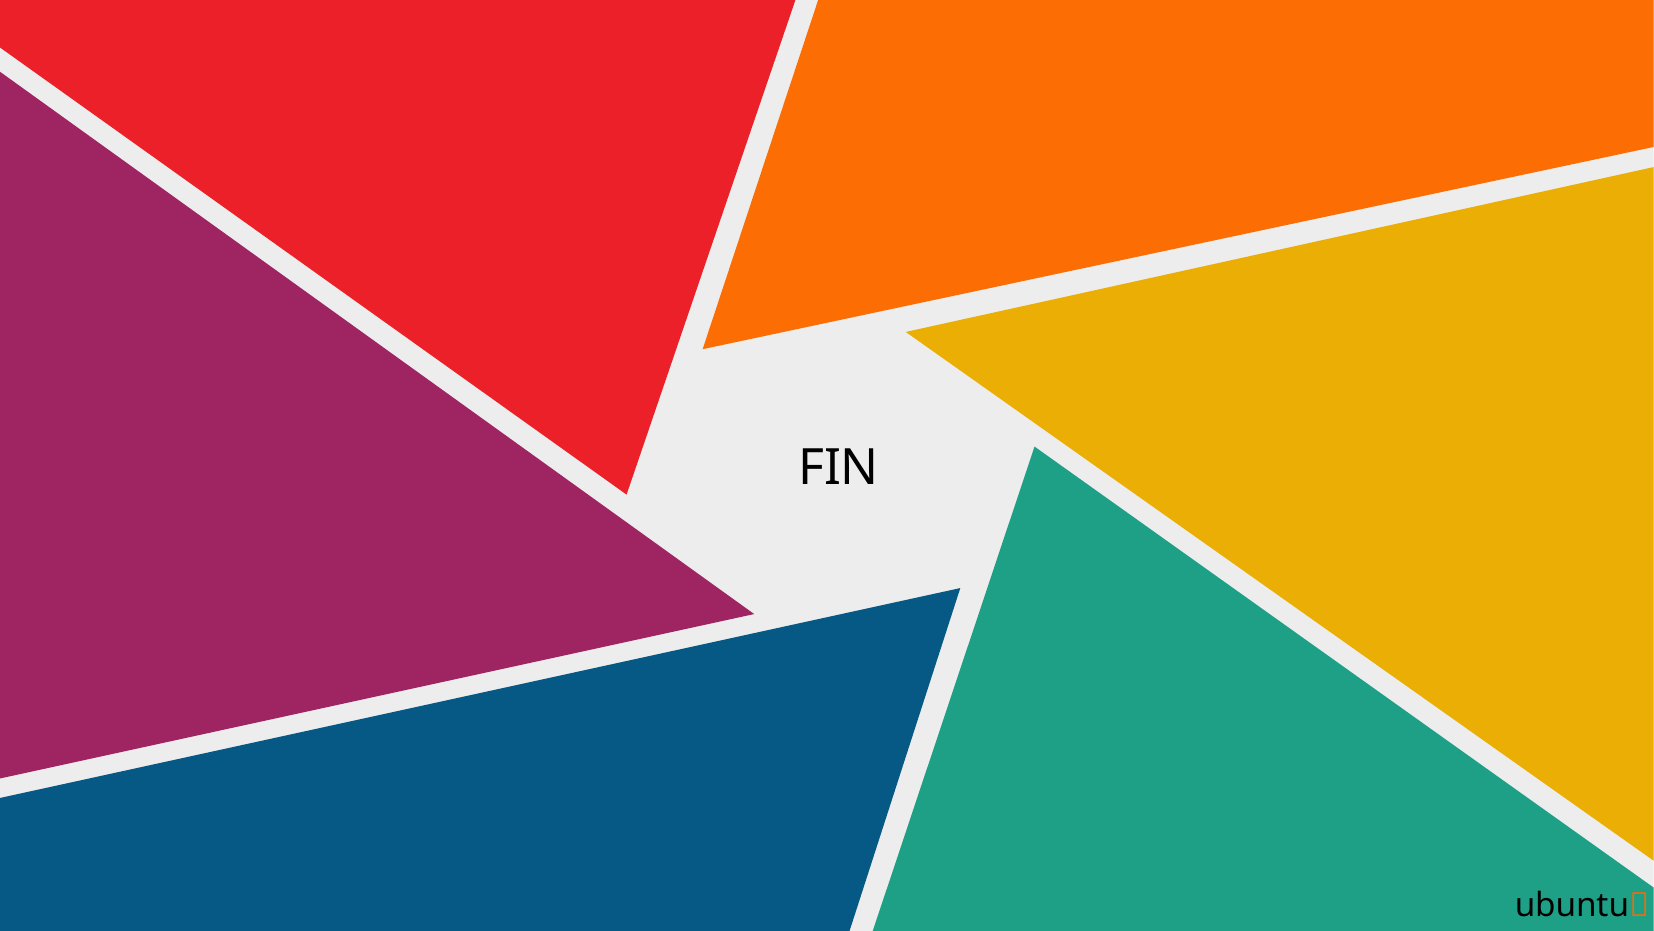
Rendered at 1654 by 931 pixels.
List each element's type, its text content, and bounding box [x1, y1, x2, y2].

text_box ubuntu [1500, 874, 1654, 931]
subtitle FIN [0, 0, 1654, 931]
